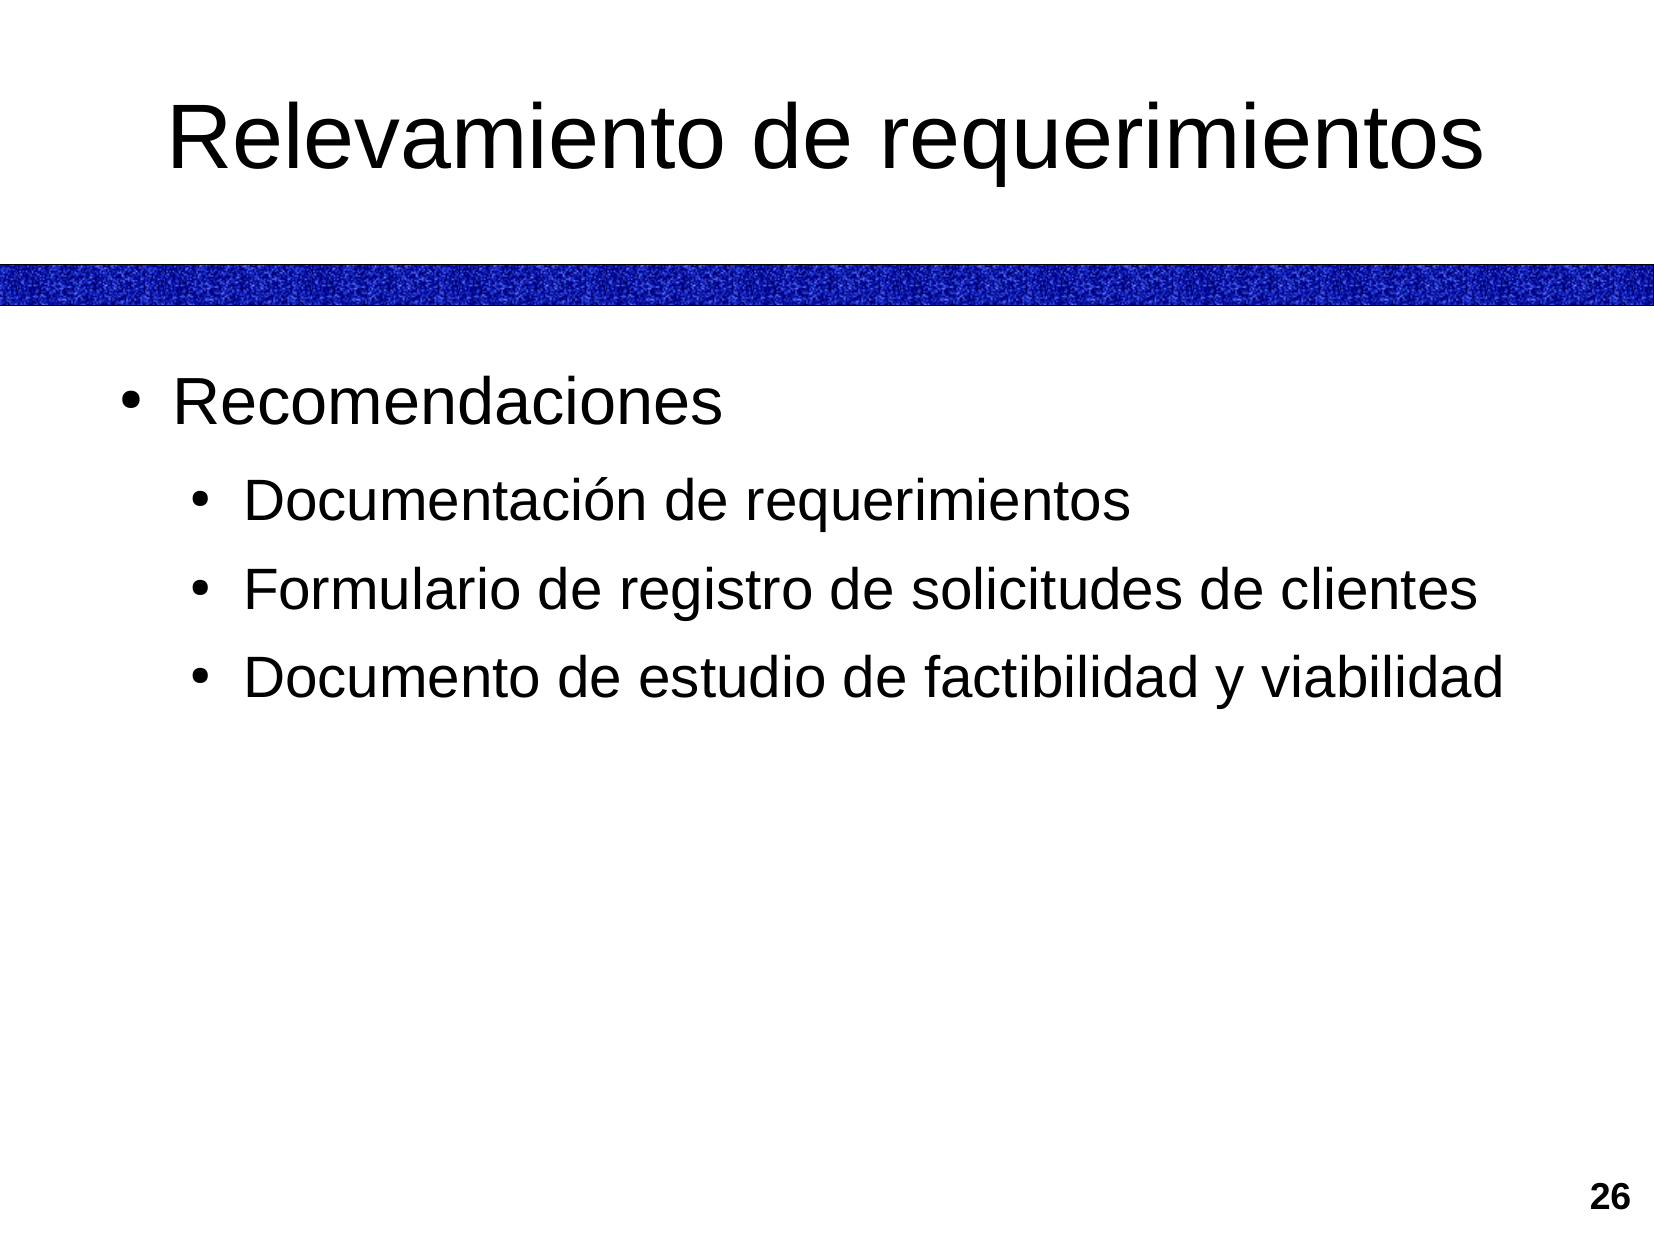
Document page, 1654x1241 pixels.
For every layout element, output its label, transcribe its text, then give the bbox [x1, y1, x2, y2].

text_box <número> [1575, 1168, 1654, 1240]
title Relevamiento de requerimientos [58, 21, 1595, 253]
list Recomendaciones Documentación de requerimientos Formulario de registro de solicitudes de clientes Documento de estudio de factibilidad y viabilidad [101, 363, 1549, 1168]
picture [0, 265, 1653, 305]
